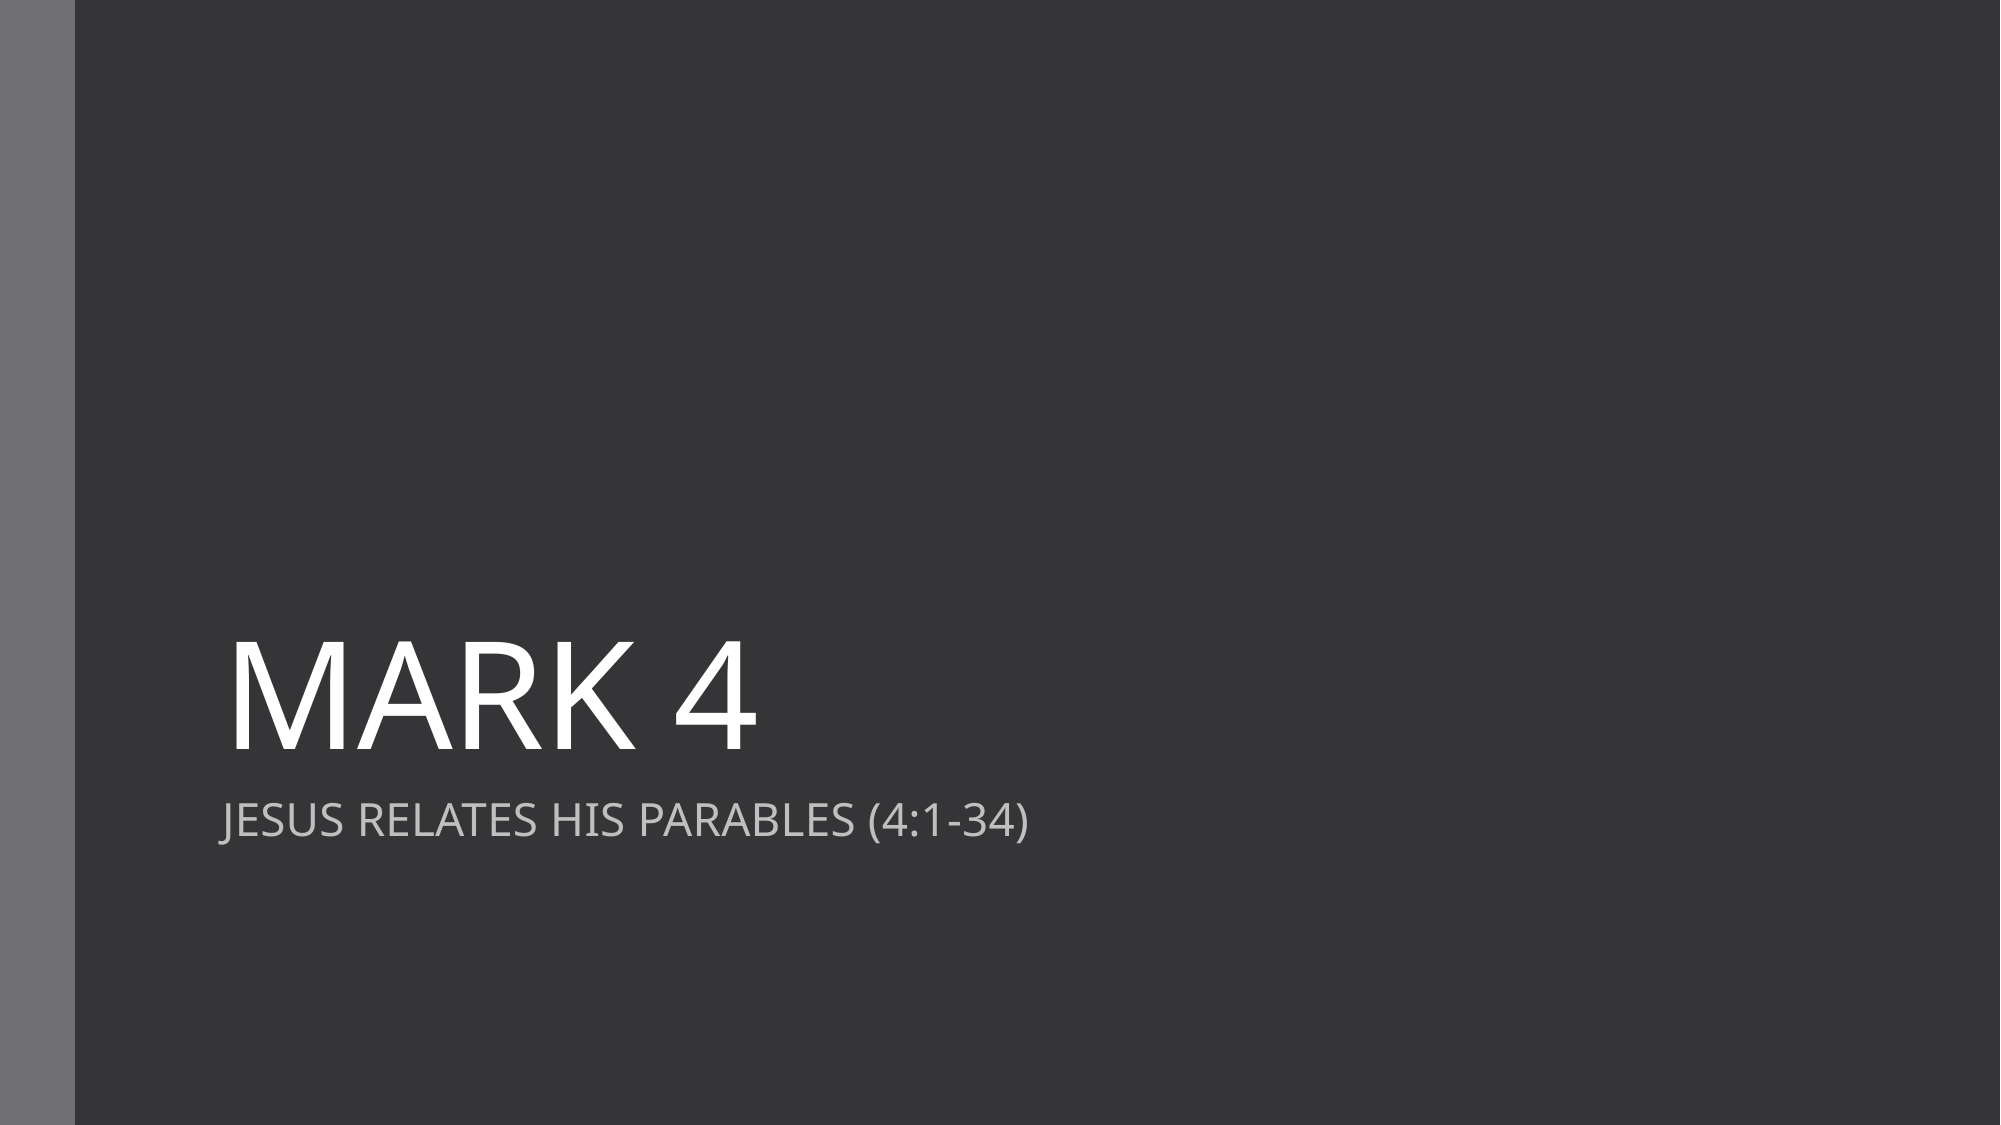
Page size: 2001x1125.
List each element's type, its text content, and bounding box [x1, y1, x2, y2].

title MARK 4 [206, 124, 1752, 787]
subtitle JESUS RELATES HIS PARABLES (4:1-34) [206, 787, 1752, 1066]
